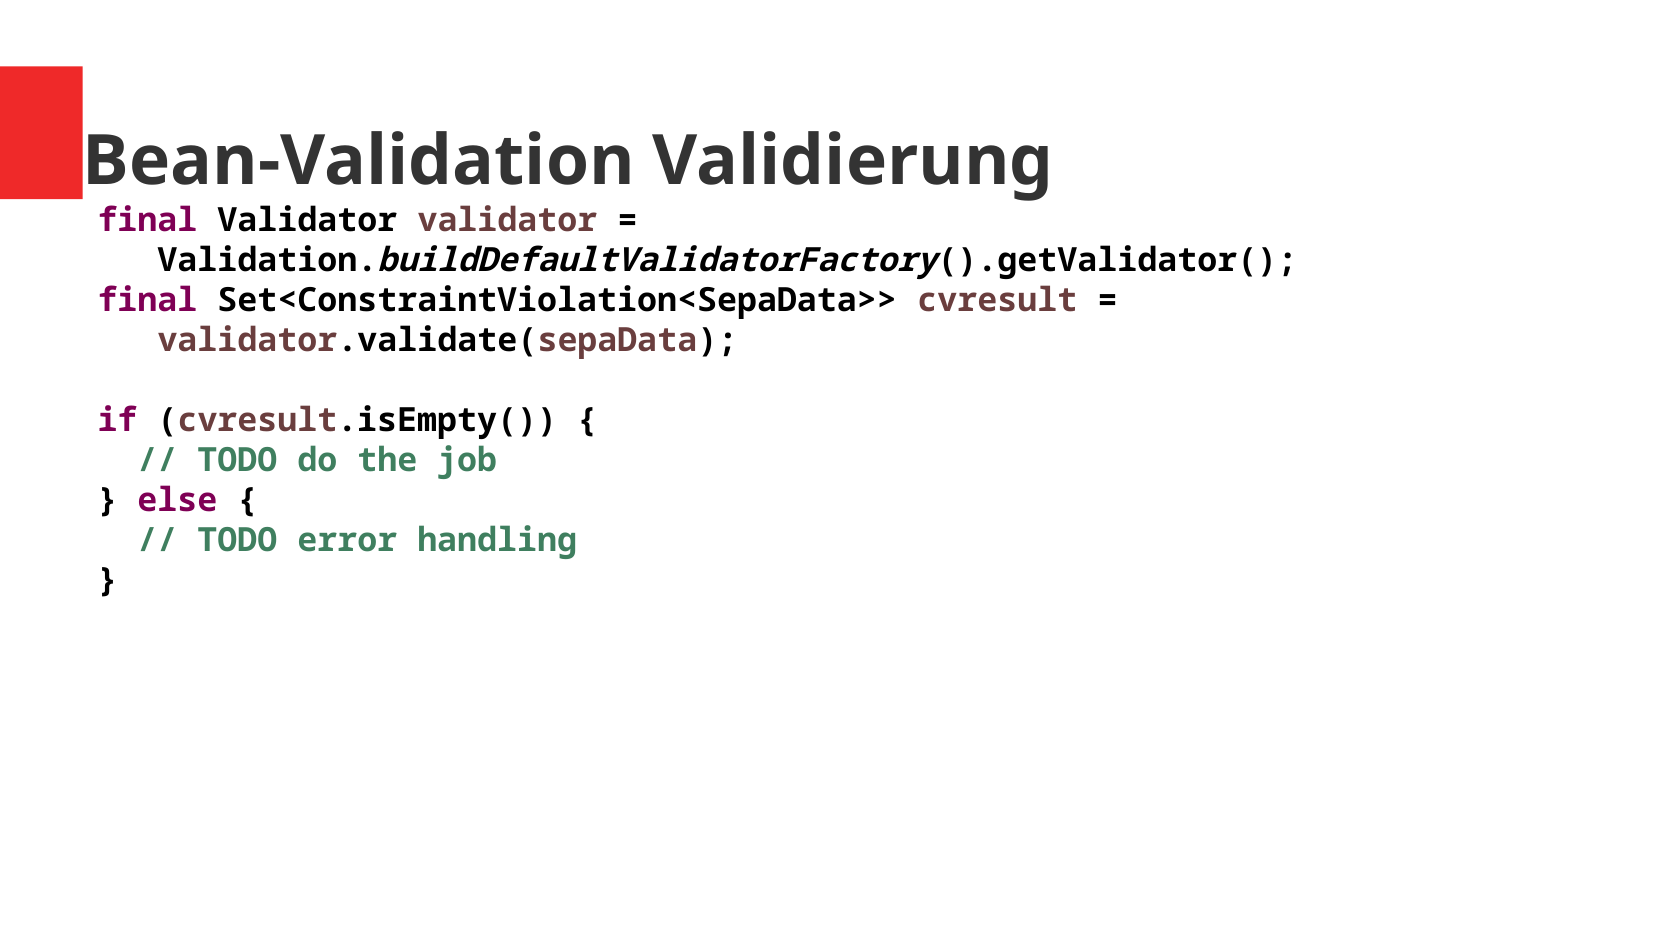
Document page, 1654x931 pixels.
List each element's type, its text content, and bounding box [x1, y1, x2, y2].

title Bean-Validation Validierung [82, 33, 1571, 191]
text_box final Validator validator = Validation.buildDefaultValidatorFactory().getValidator(); final Set<ConstraintViolation<SepaData>> cvresult = validator.validate(sepaData); if (cvresult.isEmpty()) { // TODO do the job } else { // TODO error handling } [82, 191, 1589, 840]
